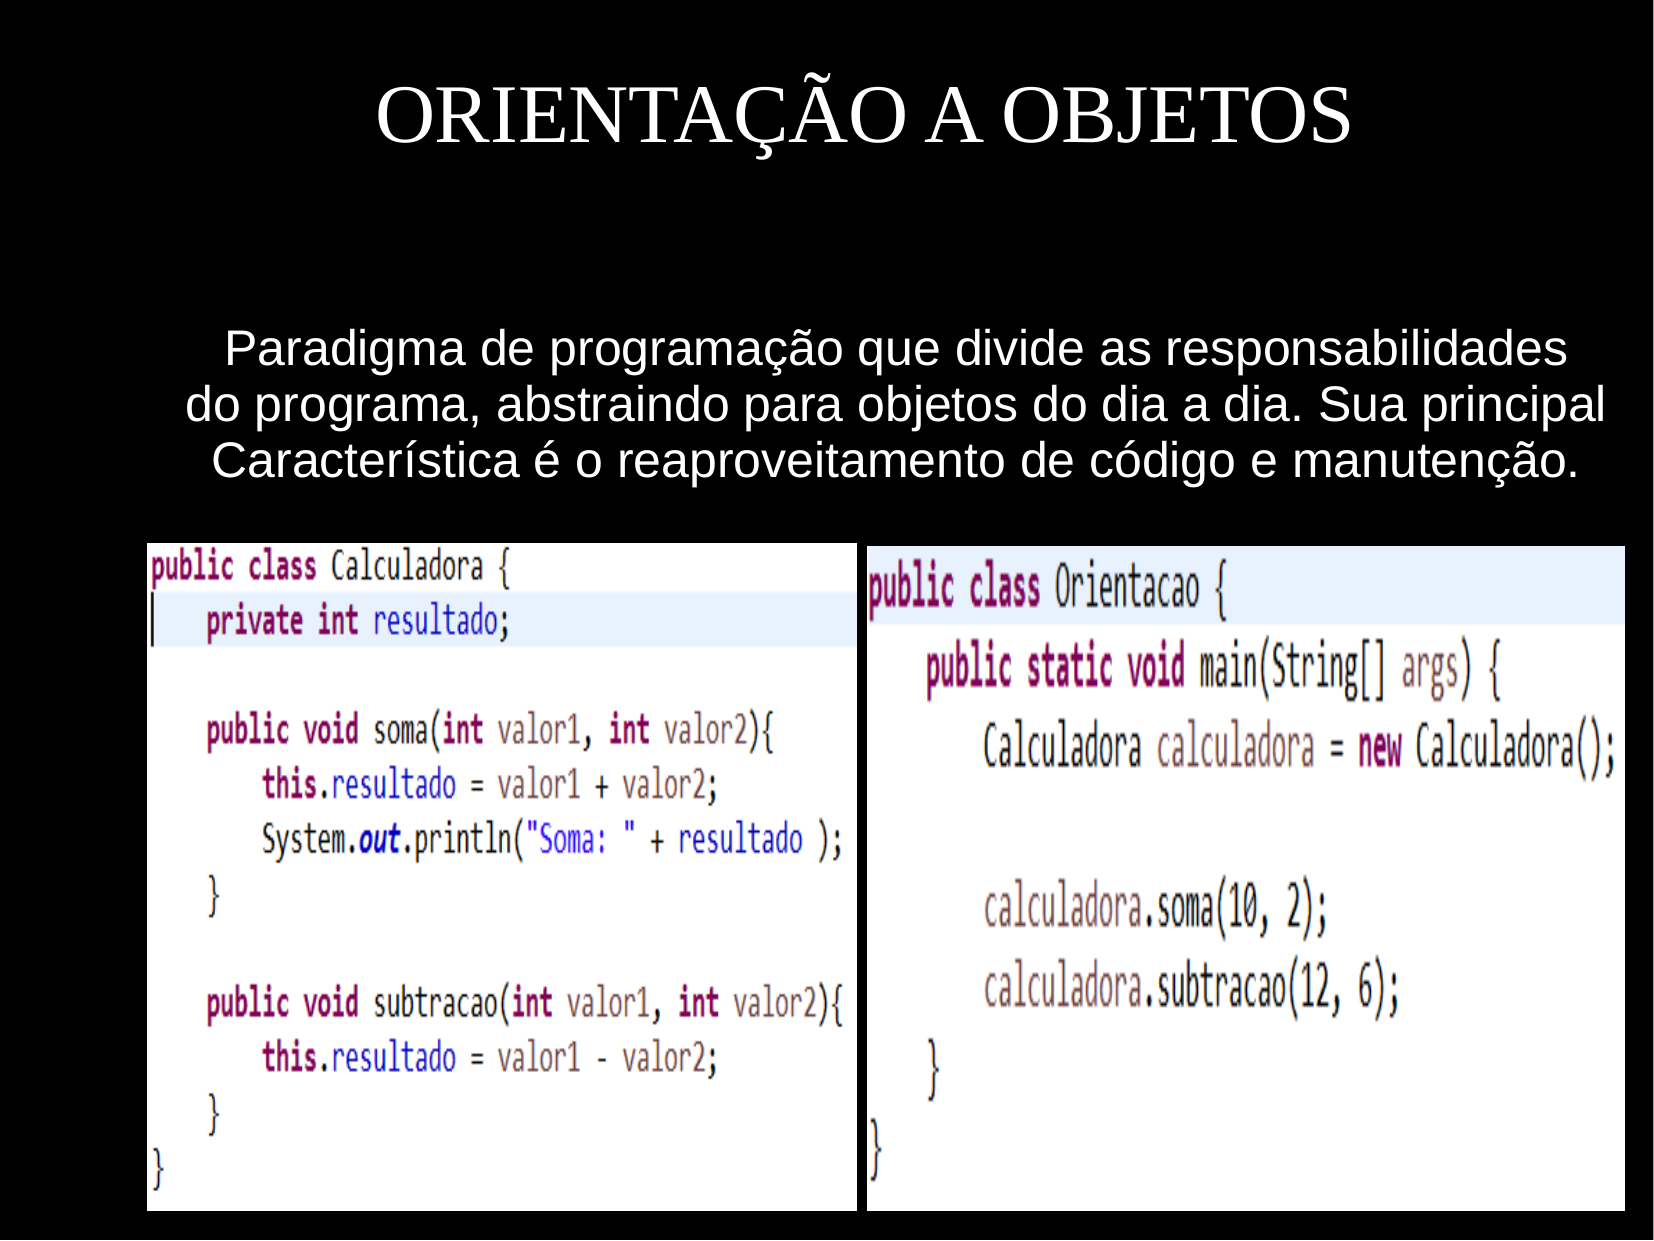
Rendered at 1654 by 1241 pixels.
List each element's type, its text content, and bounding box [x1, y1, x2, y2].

text_box ORIENTAÇÃO A OBJETOS [360, 60, 1487, 312]
picture [867, 546, 1625, 1211]
text_box Paradigma de programação que divide as responsabilidades do programa, abstraindo para objetos do dia a dia. Sua principal Característica é o reaproveitamento de código e manutenção. [170, 312, 1623, 496]
picture [147, 543, 857, 1211]
